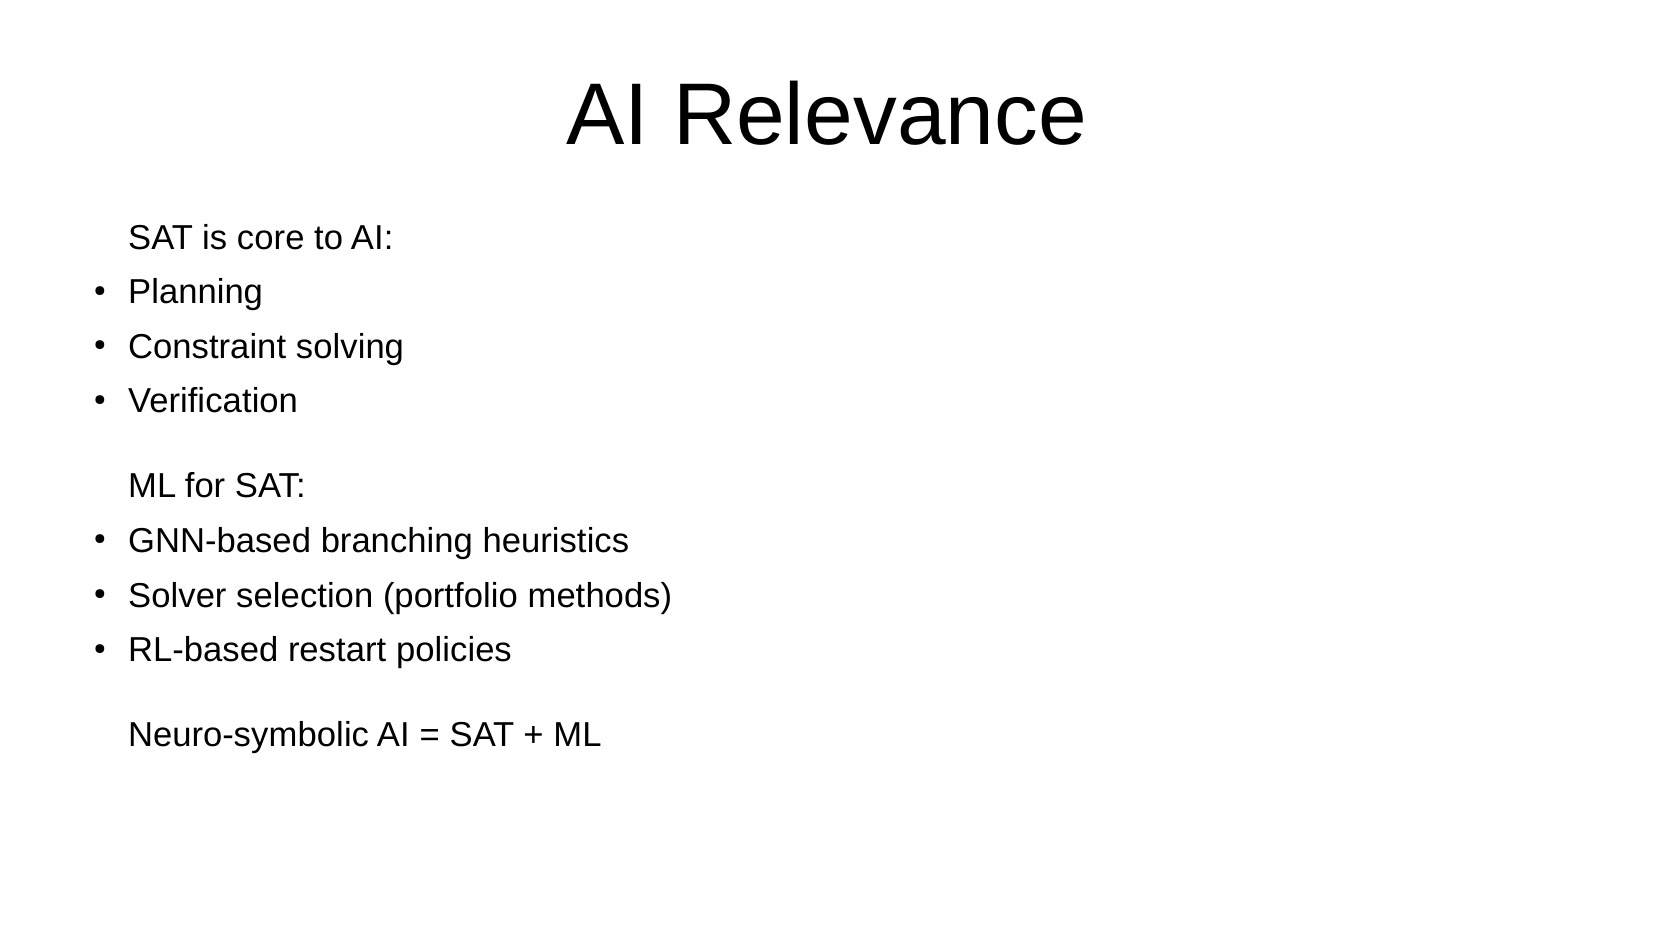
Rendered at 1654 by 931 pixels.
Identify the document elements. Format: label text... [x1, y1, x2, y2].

list SAT is core to AI: Planning Constraint solving Verification ML for SAT: GNN-based branching heuristics Solver selection (portfolio methods) RL-based restart policies Neuro-symbolic AI = SAT + ML [82, 217, 1571, 758]
title AI Relevance [82, 37, 1571, 193]
